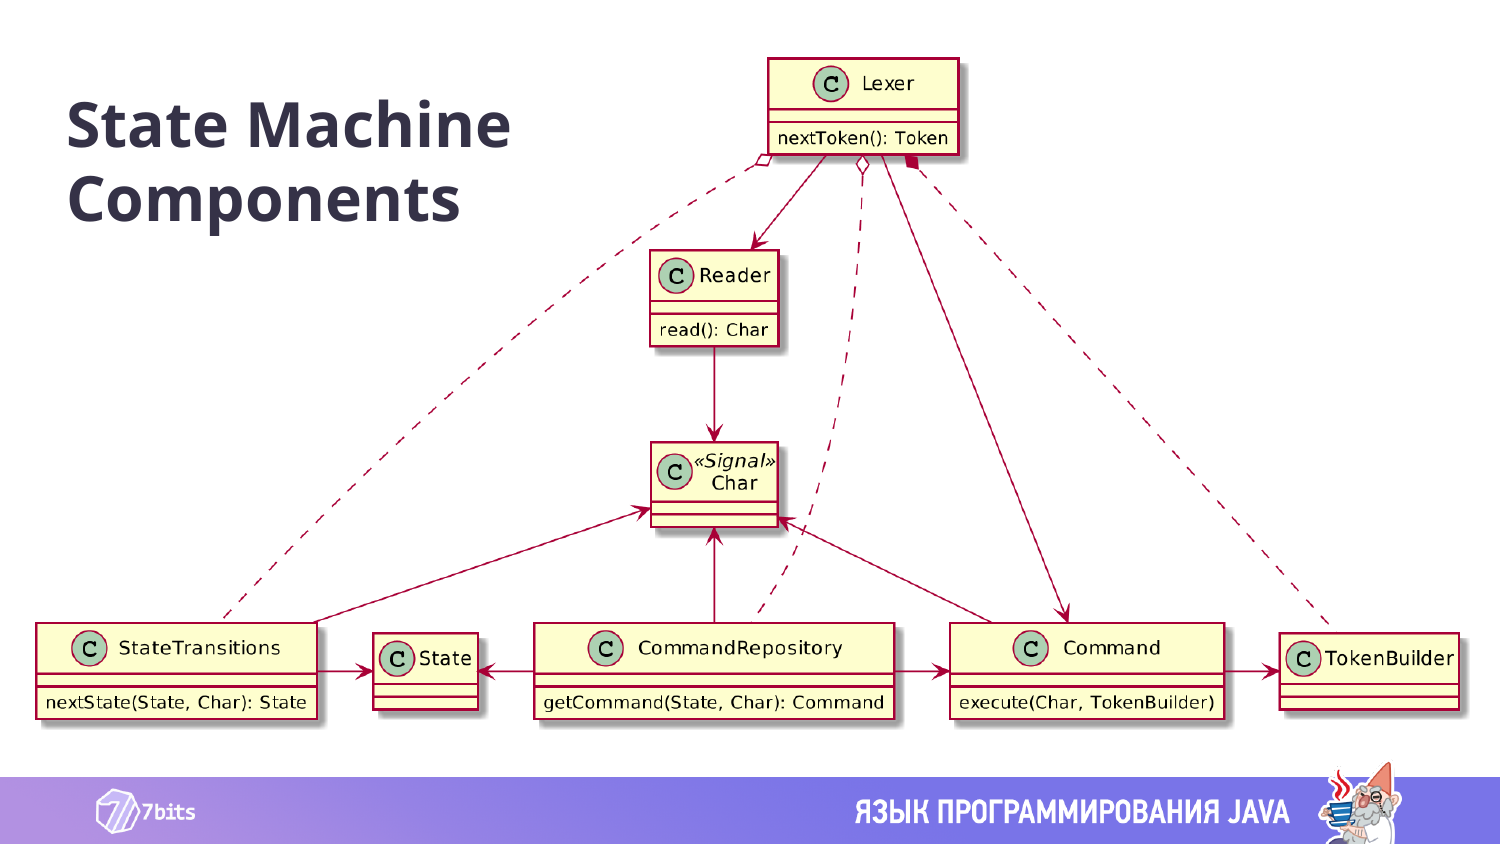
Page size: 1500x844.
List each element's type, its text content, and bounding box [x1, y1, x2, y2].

title State Machine Components [51, 69, 606, 358]
picture [0, 45, 1500, 844]
